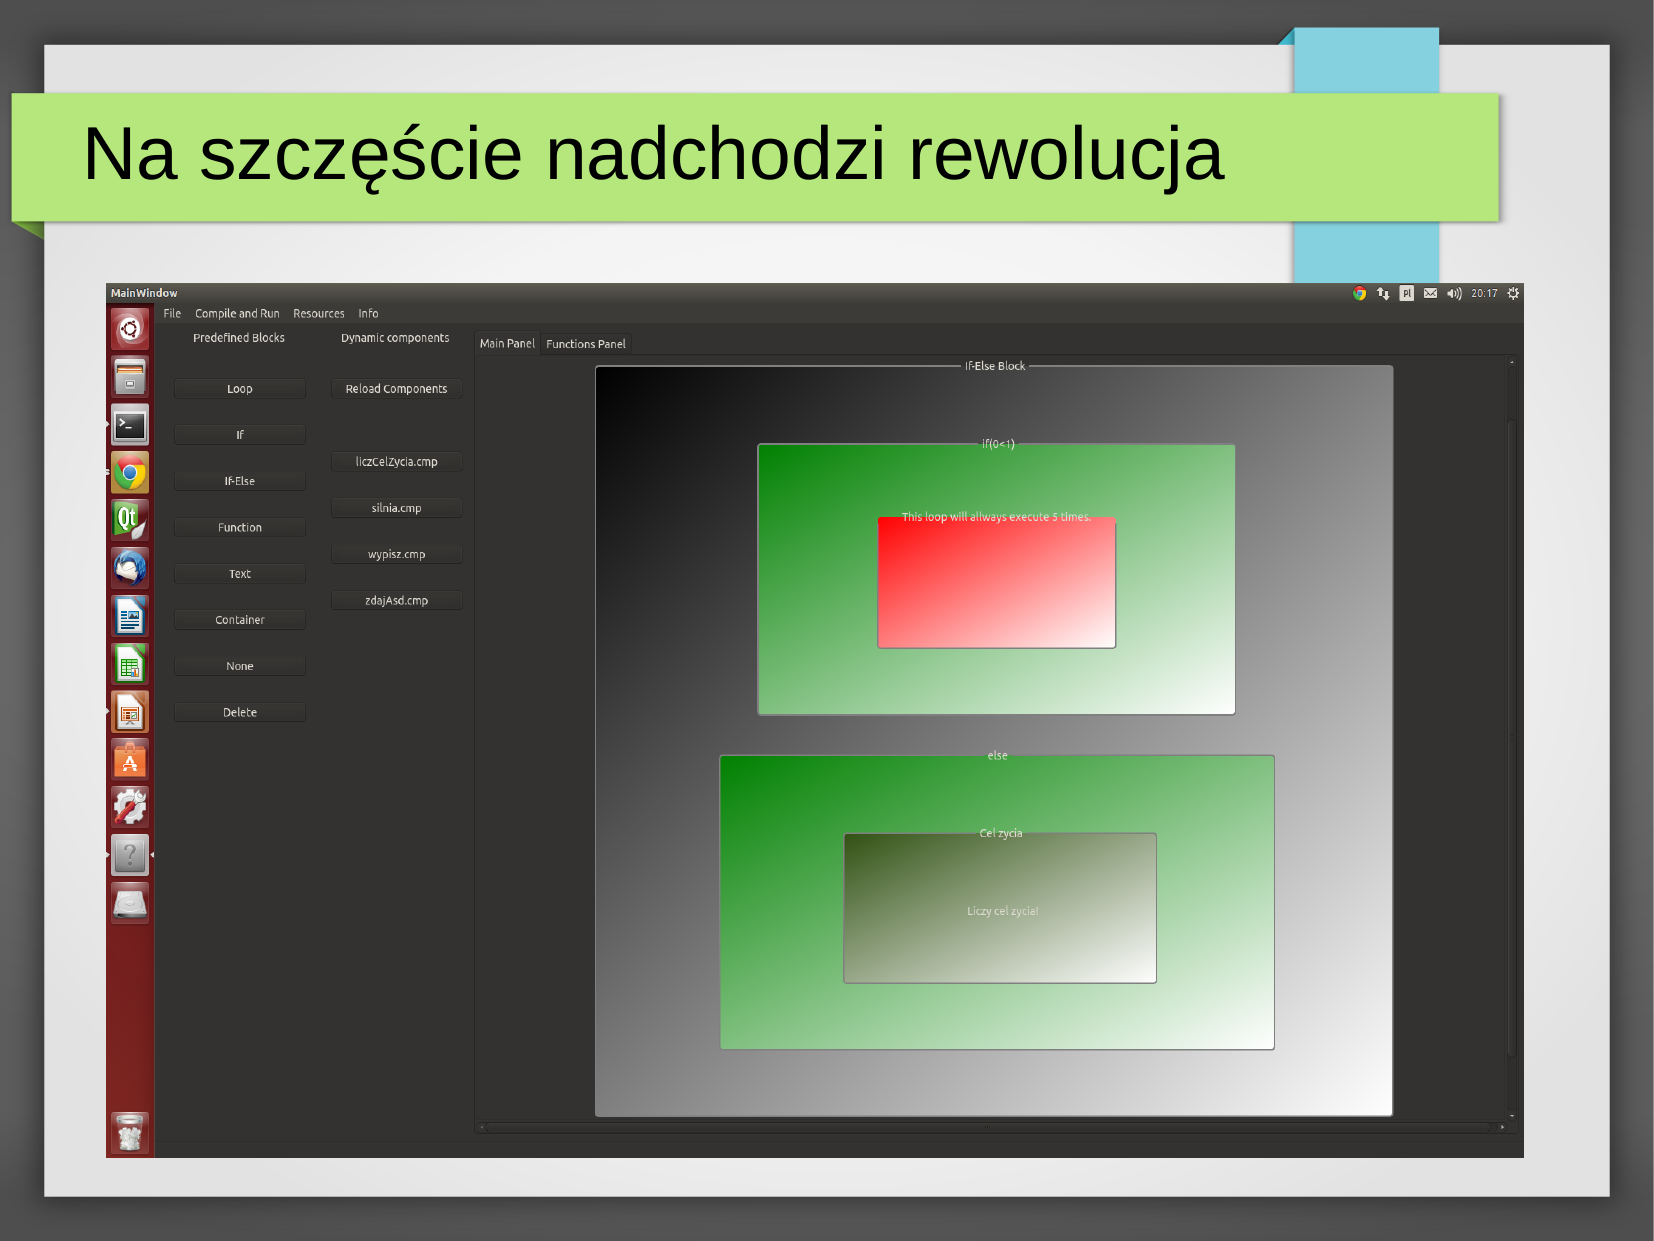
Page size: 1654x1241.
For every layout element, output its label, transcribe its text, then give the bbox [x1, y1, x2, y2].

title Na szczęście nadchodzi rewolucja [82, 94, 1264, 213]
picture [0, 0, 1654, 1241]
